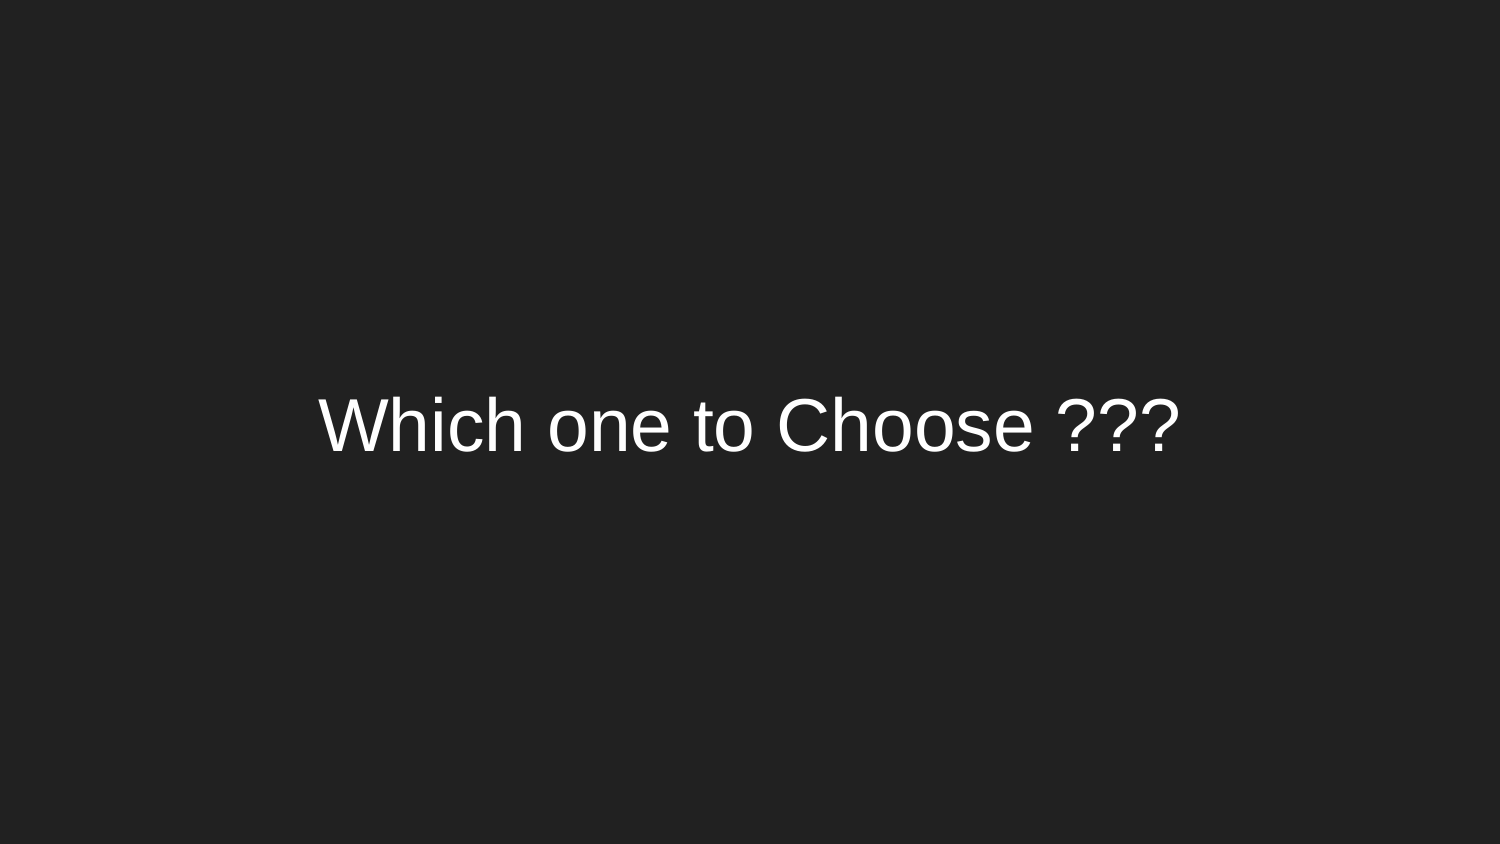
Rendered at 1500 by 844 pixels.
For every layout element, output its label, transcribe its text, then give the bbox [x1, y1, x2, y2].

title Which one to Choose ??? [51, 352, 1449, 491]
